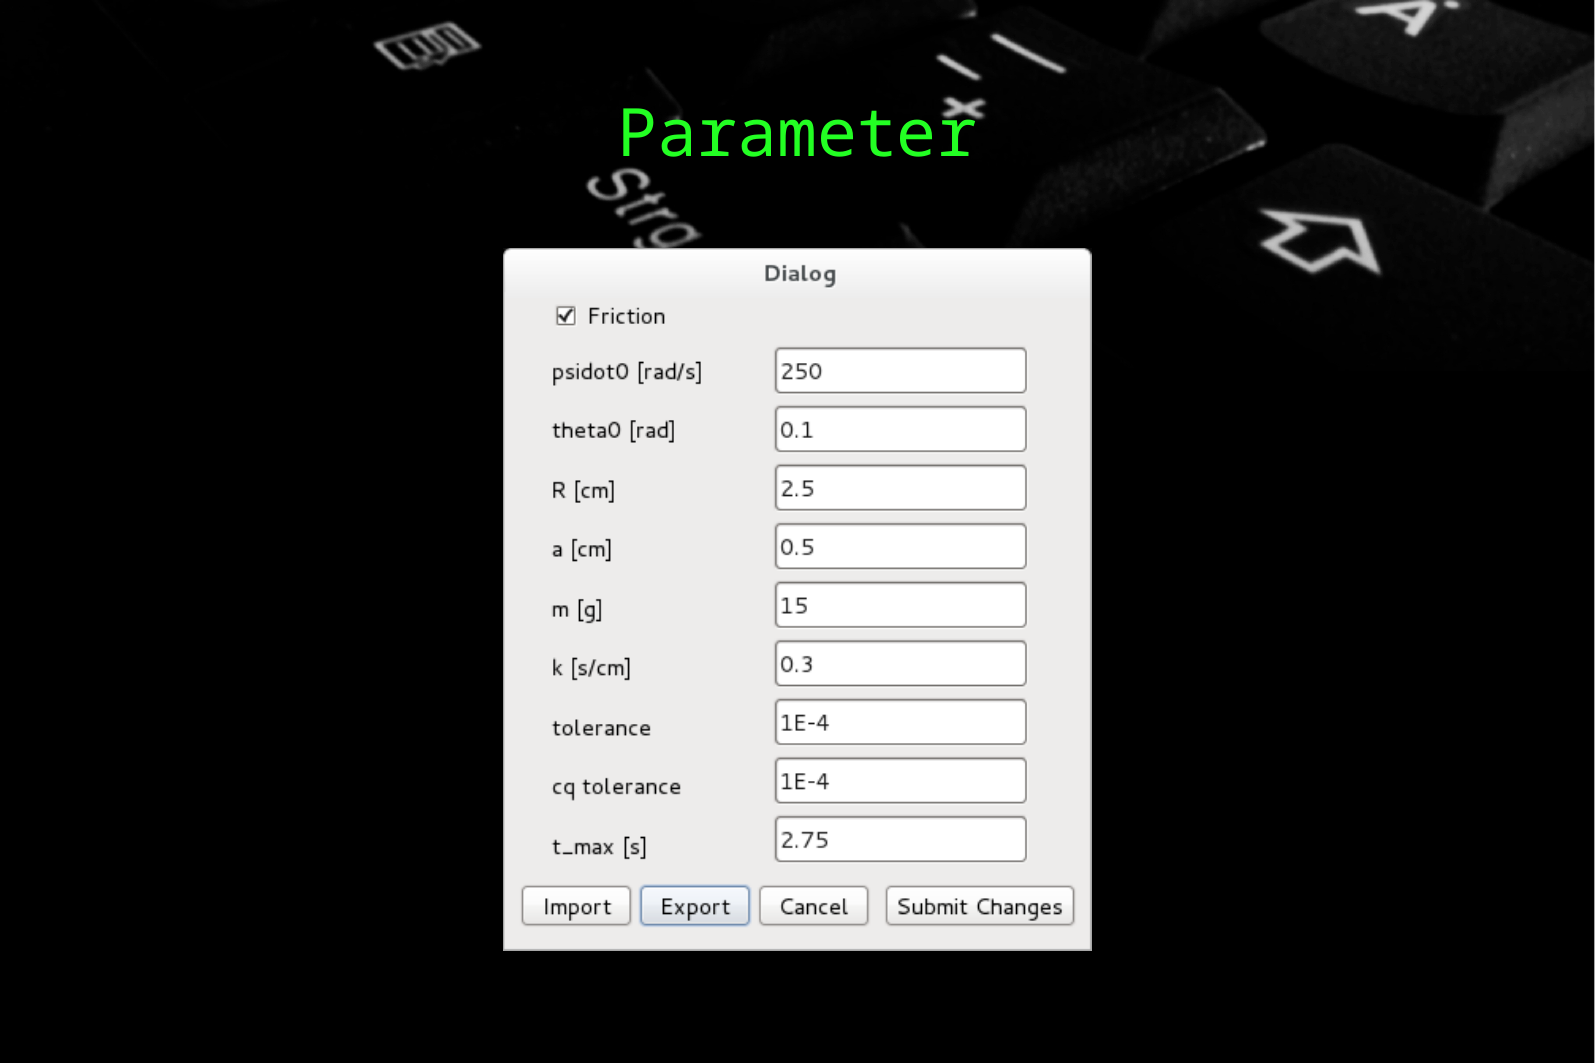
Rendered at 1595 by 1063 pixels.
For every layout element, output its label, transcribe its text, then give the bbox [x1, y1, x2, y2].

picture [0, 0, 1595, 1063]
title Parameter [79, 42, 1515, 220]
